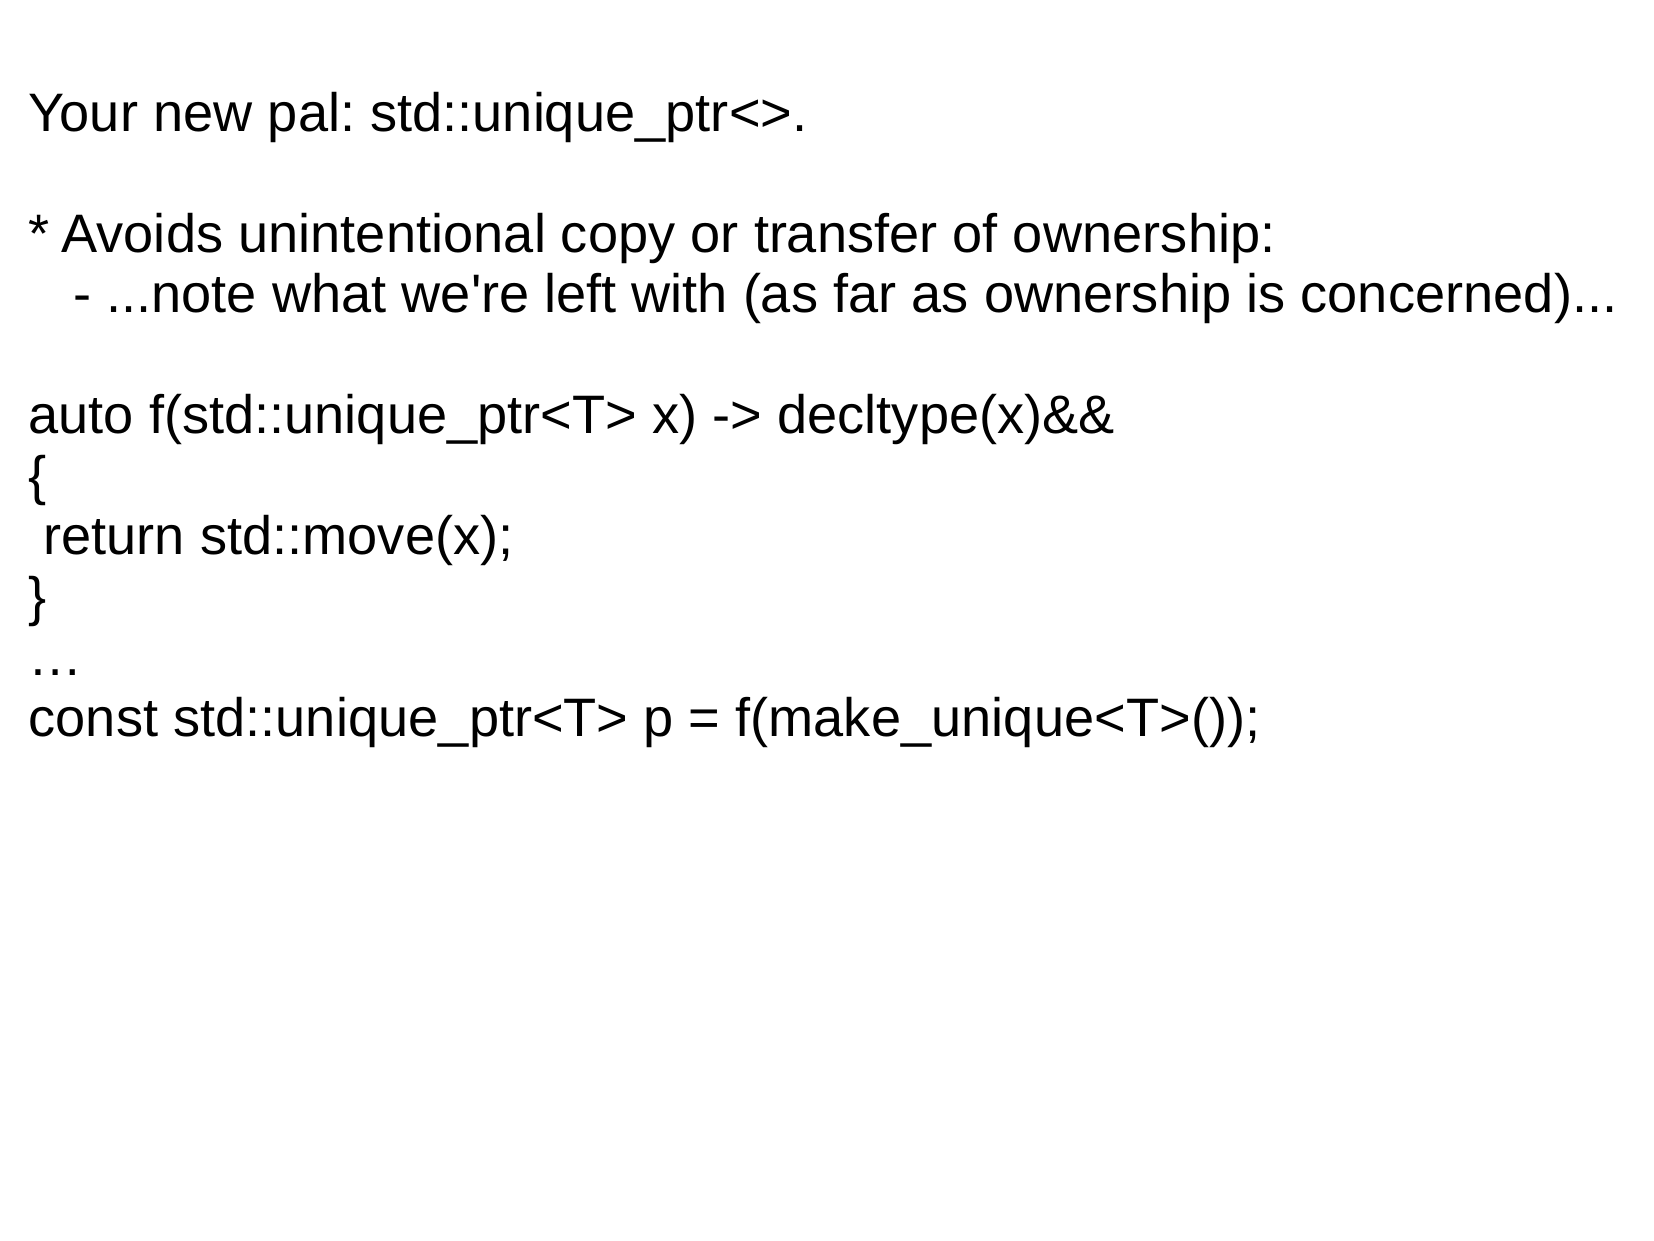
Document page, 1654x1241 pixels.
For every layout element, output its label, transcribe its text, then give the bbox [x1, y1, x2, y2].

text_box Your new pal: std::unique_ptr<>. * Avoids unintentional copy or transfer of ownership: - ...note what we're left with (as far as ownership is concerned)... auto f(std::unique_ptr<T> x) -> decltype(x)&& { return std::move(x); } … const std::unique_ptr<T> p = f(make_unique<T>()); [13, 74, 1634, 937]
